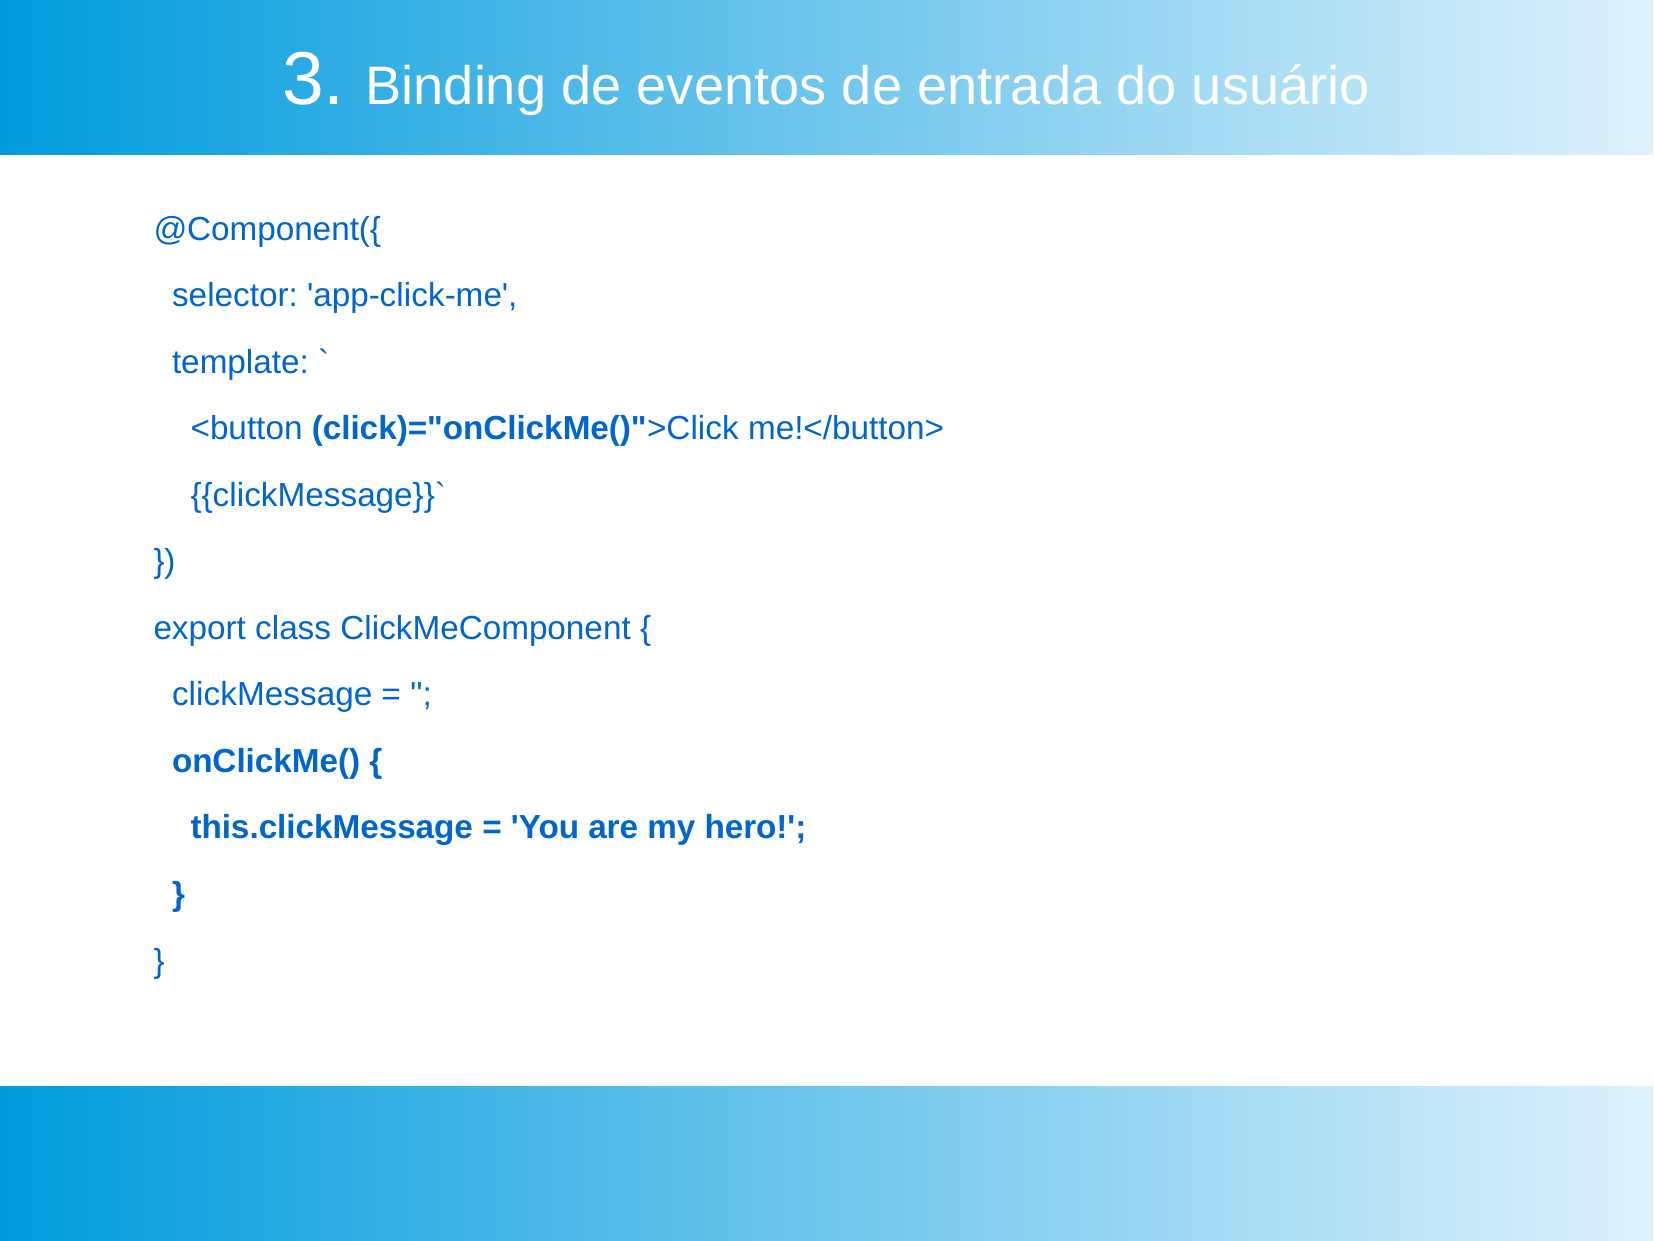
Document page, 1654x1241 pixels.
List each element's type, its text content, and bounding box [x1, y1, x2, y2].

list @Component({ selector: 'app-click-me', template: ` <button (click)="onClickMe()">Click me!</button> {{clickMessage}}` }) export class ClickMeComponent { clickMessage = ''; onClickMe() { this.clickMessage = 'You are my hero!'; } } [82, 210, 1571, 1036]
title 3. Binding de eventos de entrada do usuário [82, 5, 1571, 151]
